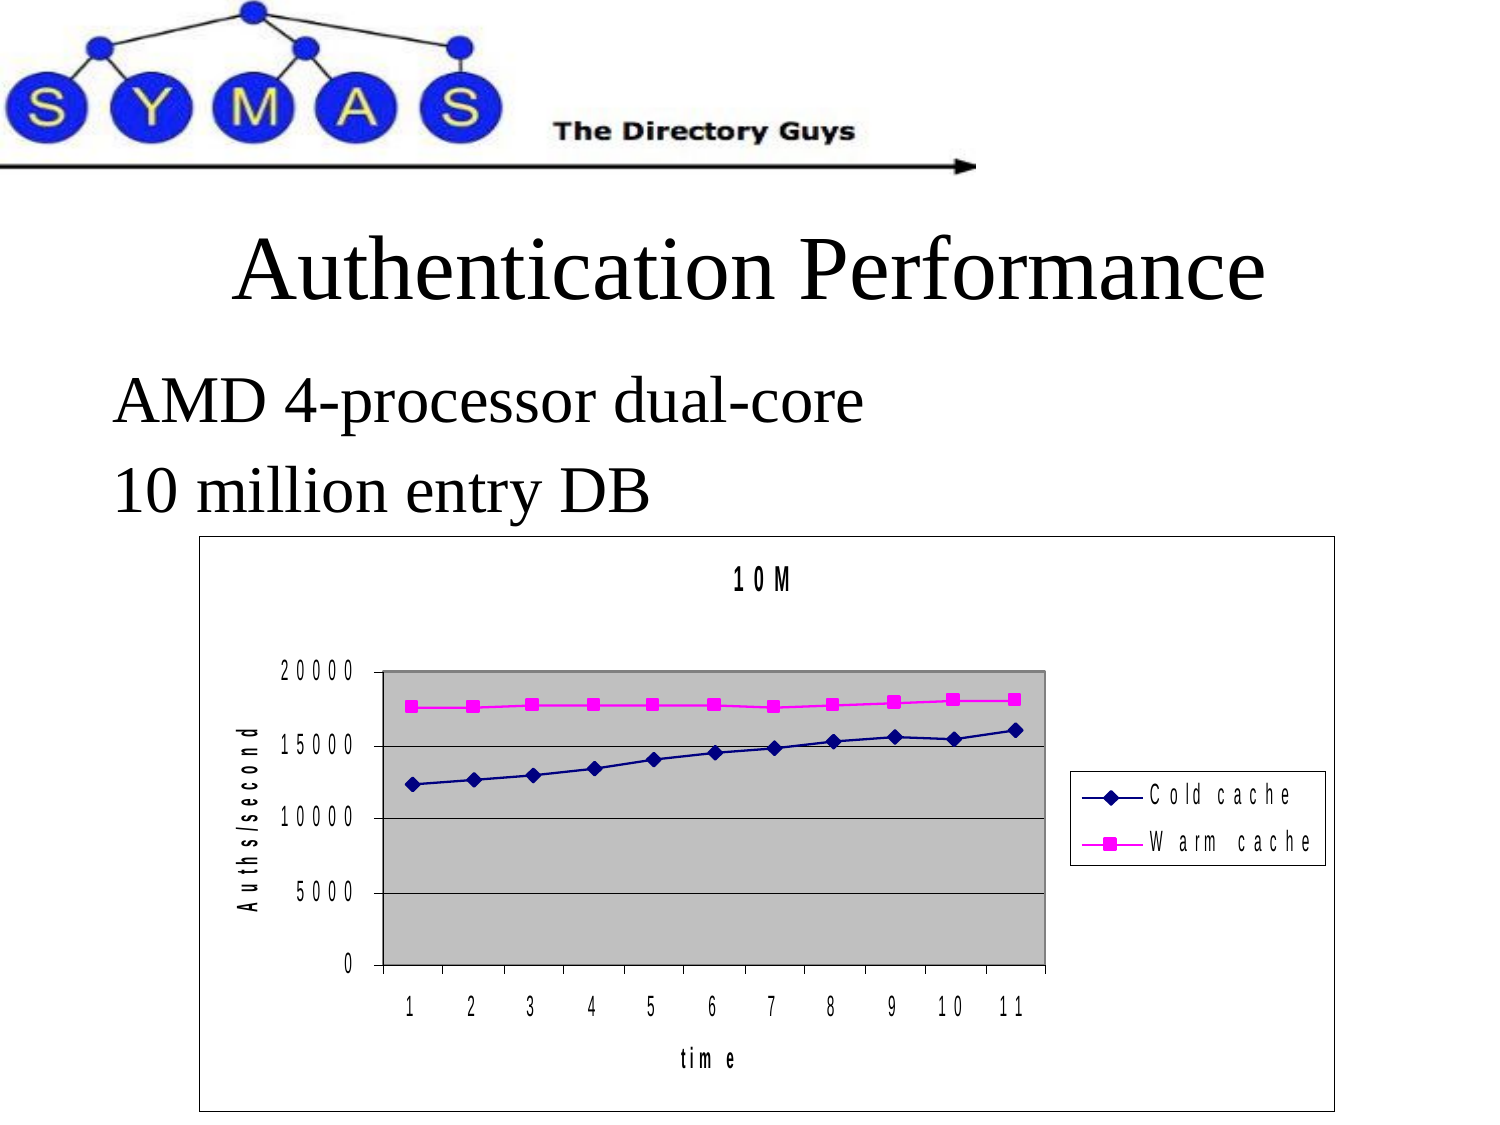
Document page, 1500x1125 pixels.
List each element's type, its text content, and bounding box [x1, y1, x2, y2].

picture [187, 525, 1351, 1125]
title Authentication Performance [112, 187, 1388, 351]
picture [0, 0, 976, 188]
list AMD 4-processor dual-core 10 million entry DB [112, 362, 1388, 1038]
